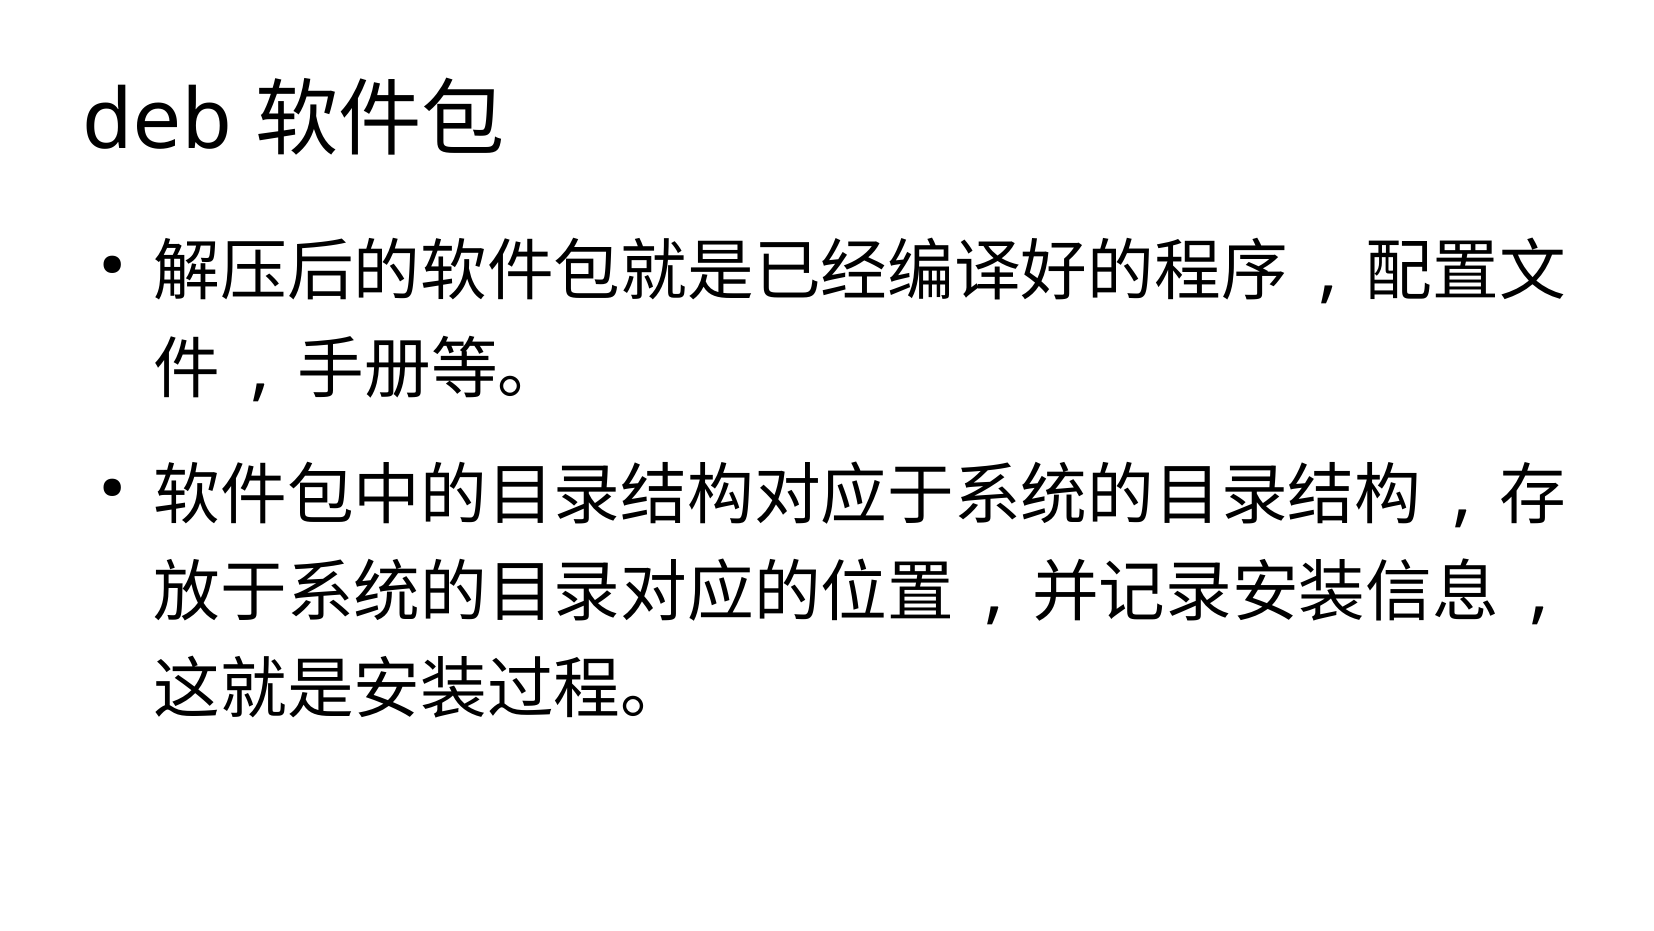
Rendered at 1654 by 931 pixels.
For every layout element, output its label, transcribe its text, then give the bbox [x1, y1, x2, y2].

list 解压后的软件包就是已经编译好的程序,配置文件,手册等。 软件包中的目录结构对应于系统的目录结构,存放于系统的目录对应的位置,并记录安装信息,这就是安装过程。 [82, 217, 1571, 758]
title deb软件包 [82, 37, 1571, 189]
